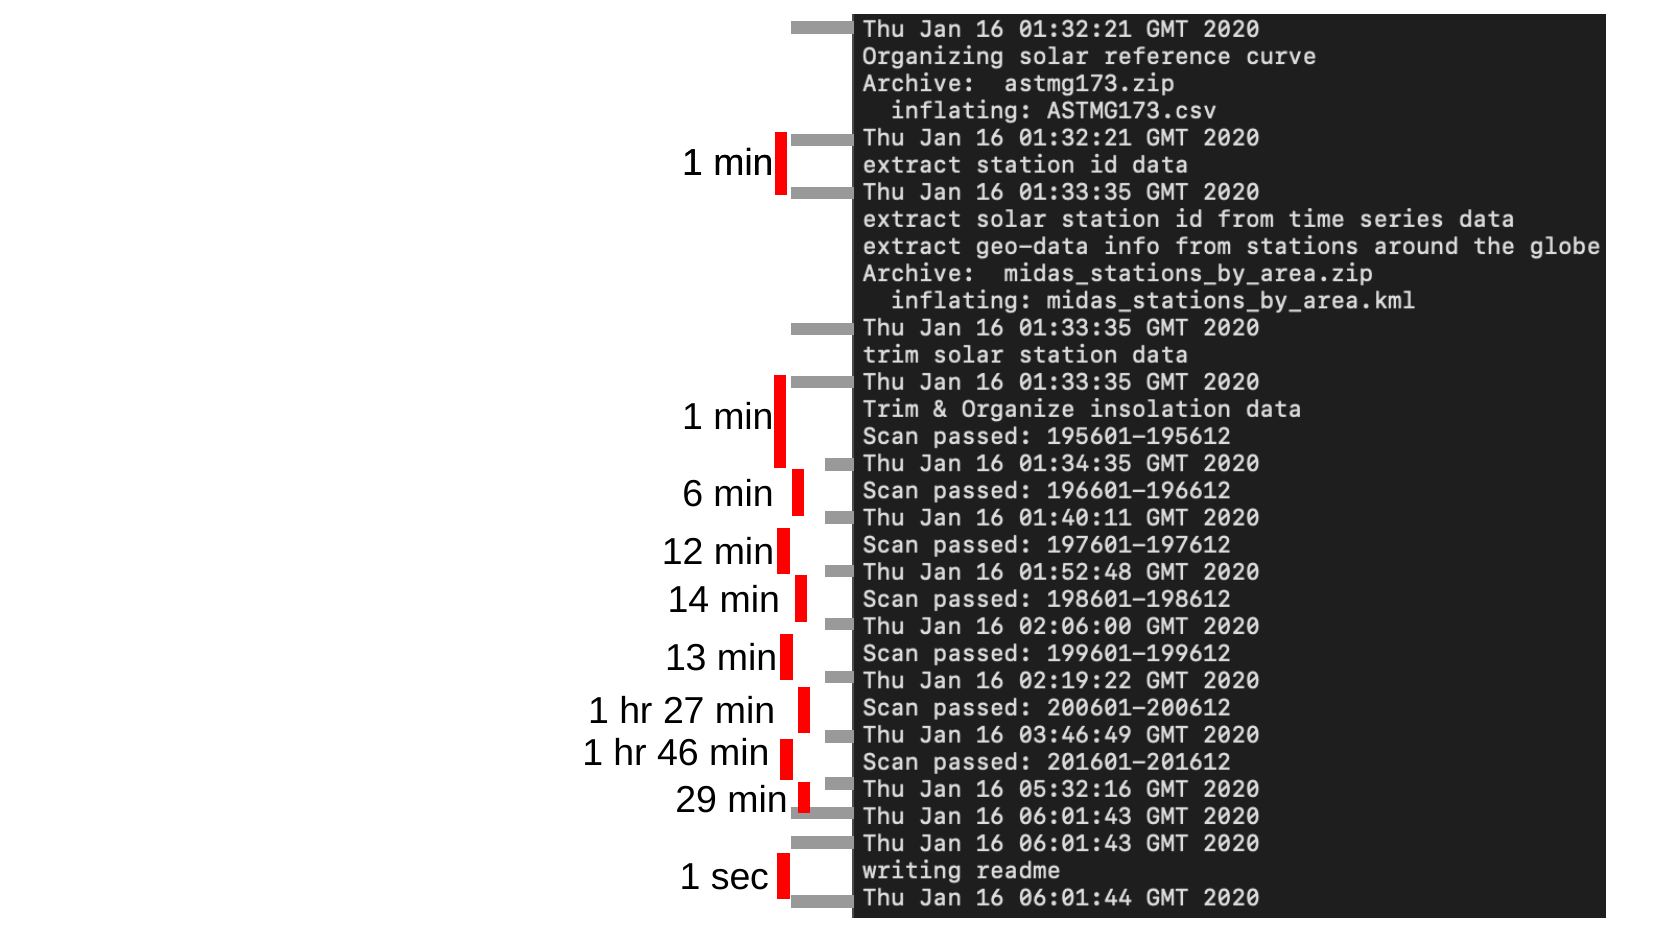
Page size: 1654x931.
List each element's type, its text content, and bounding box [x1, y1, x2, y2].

text_box 6 min [667, 464, 789, 522]
text_box 1 min [667, 387, 789, 445]
text_box 29 min [660, 770, 803, 828]
text_box 1 sec [664, 848, 784, 905]
text_box 14 min [652, 570, 795, 628]
text_box 1 min [667, 134, 789, 191]
picture [852, 14, 1606, 918]
text_box 1 hr 27 min [573, 682, 791, 739]
text_box 12 min [647, 523, 789, 581]
text_box 13 min [650, 629, 793, 686]
text_box 1 hr 46 min [567, 723, 785, 781]
